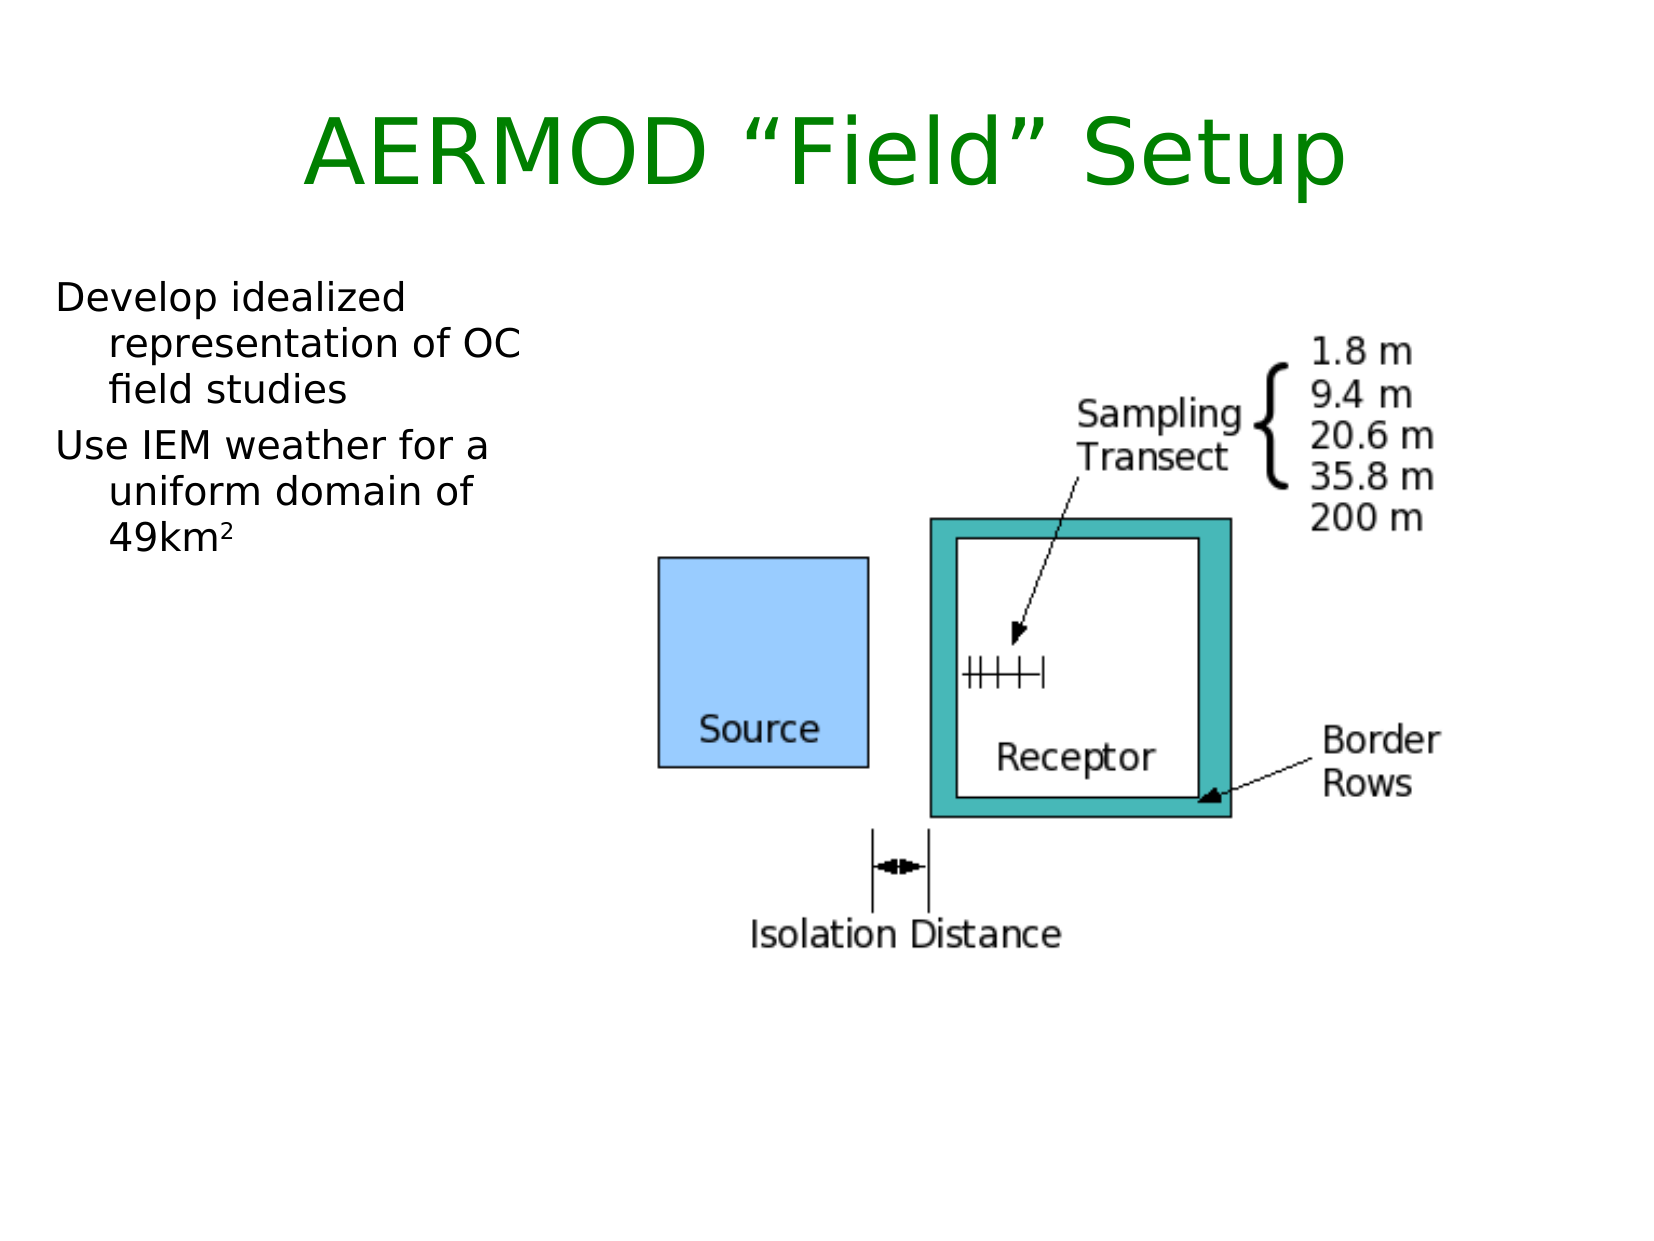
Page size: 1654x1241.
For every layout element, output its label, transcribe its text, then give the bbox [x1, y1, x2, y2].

text_box Develop idealized representation of OC field studies Use IEM weather for a uniform domain of 49km2 [37, 275, 538, 562]
picture [600, 298, 1507, 1013]
title AERMOD “Field” Setup [82, 49, 1571, 257]
